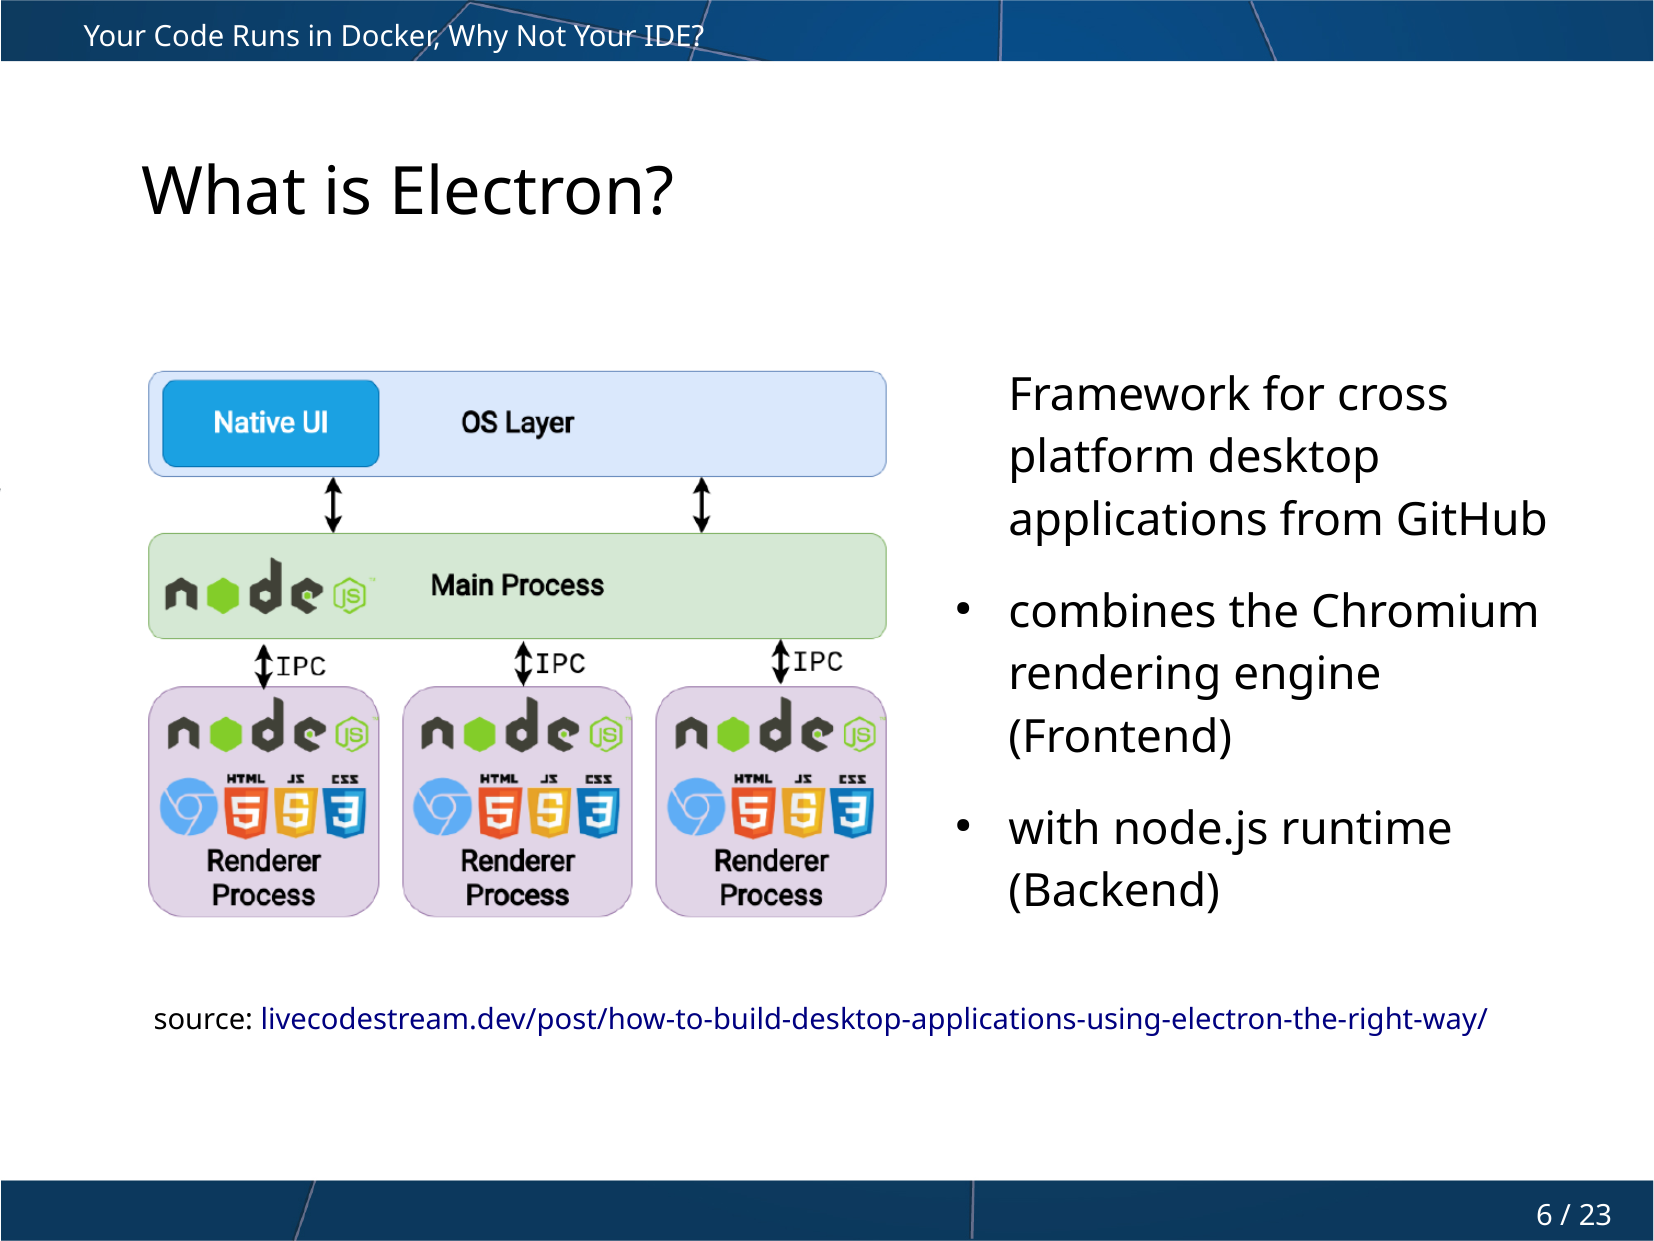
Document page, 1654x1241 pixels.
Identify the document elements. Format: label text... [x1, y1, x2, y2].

list source: livecodestream.dev/post/how-to-build-desktop-applications-using-electron-the-right-way/ [82, 998, 1571, 1150]
list Framework for cross platform desktop applications from GitHub combines the Chromium rendering engine (Frontend) with node.js runtime (Backend) [937, 361, 1576, 900]
title What is Electron? [82, 92, 1571, 285]
picture [0, 0, 1654, 1241]
